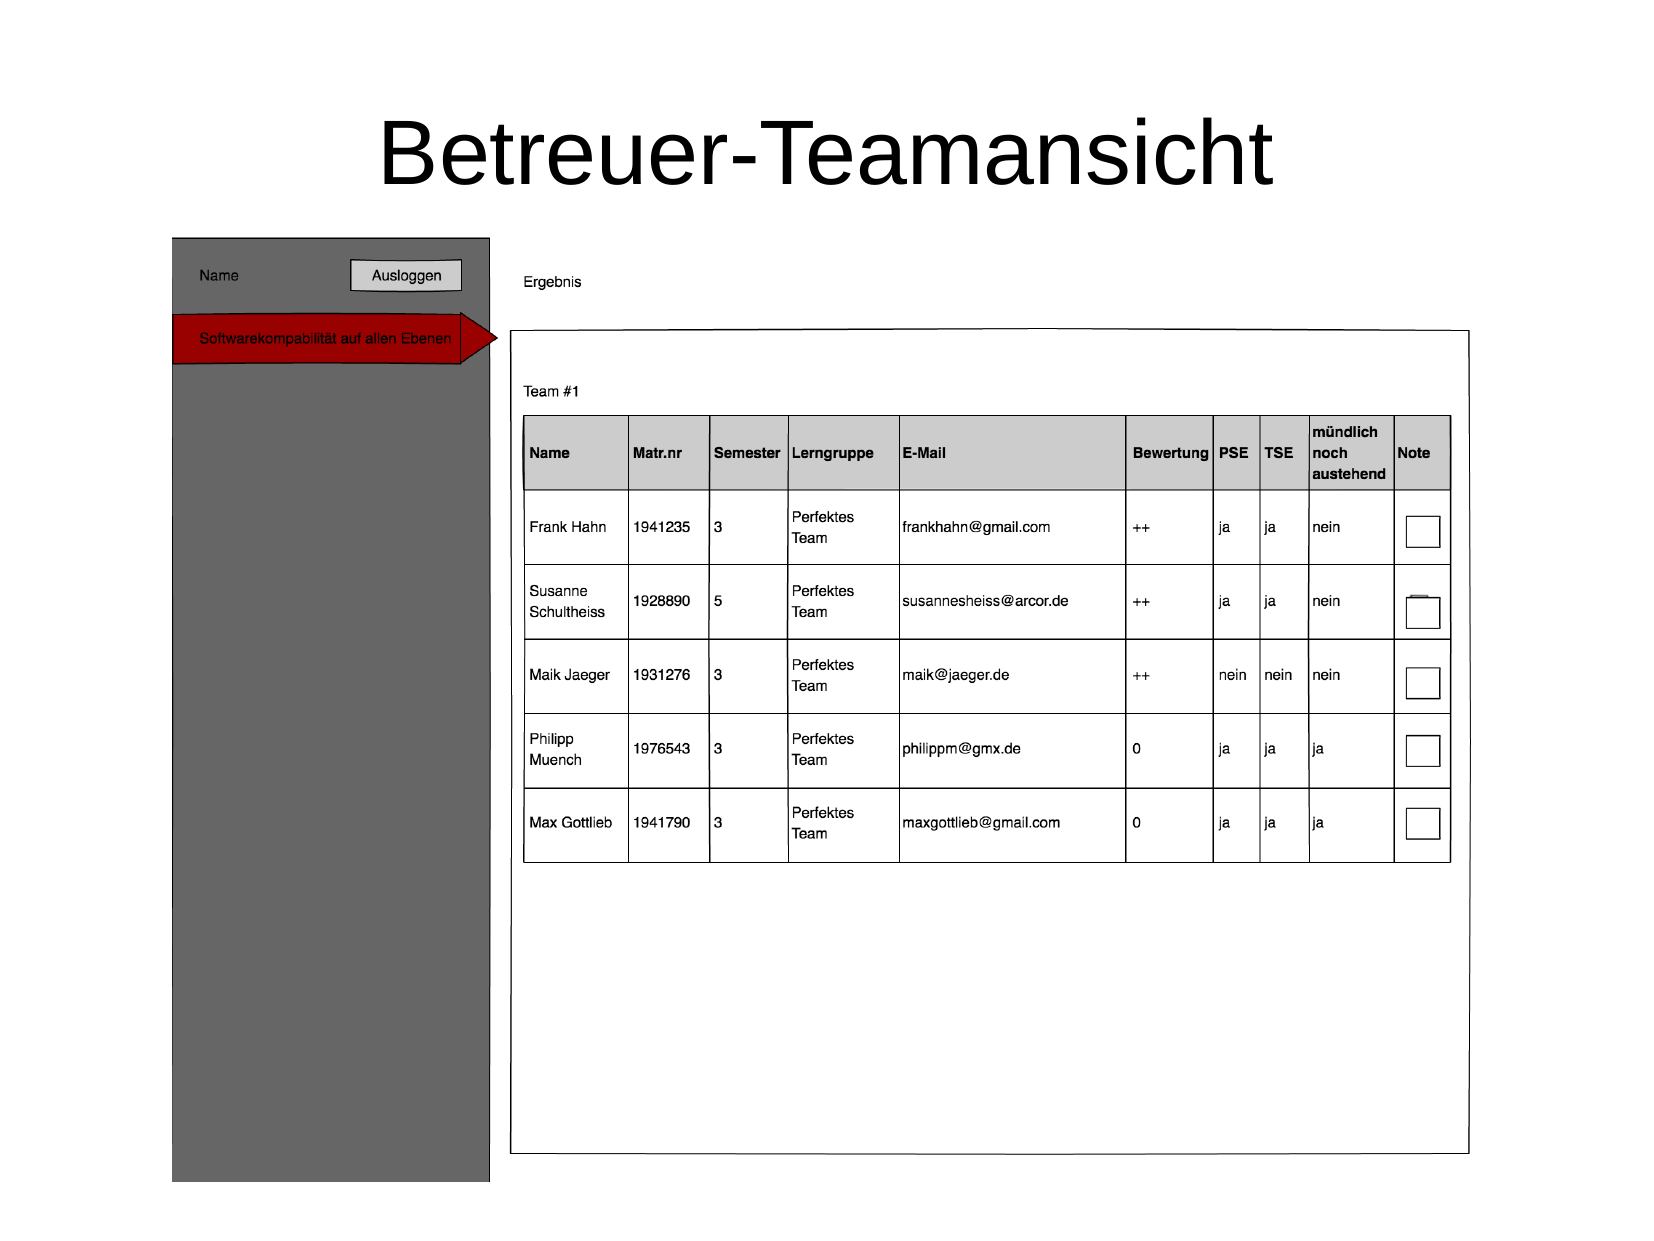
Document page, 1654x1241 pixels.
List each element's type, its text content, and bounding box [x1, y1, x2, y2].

picture [172, 236, 1482, 1182]
title Betreuer-Teamansicht [82, 49, 1571, 257]
